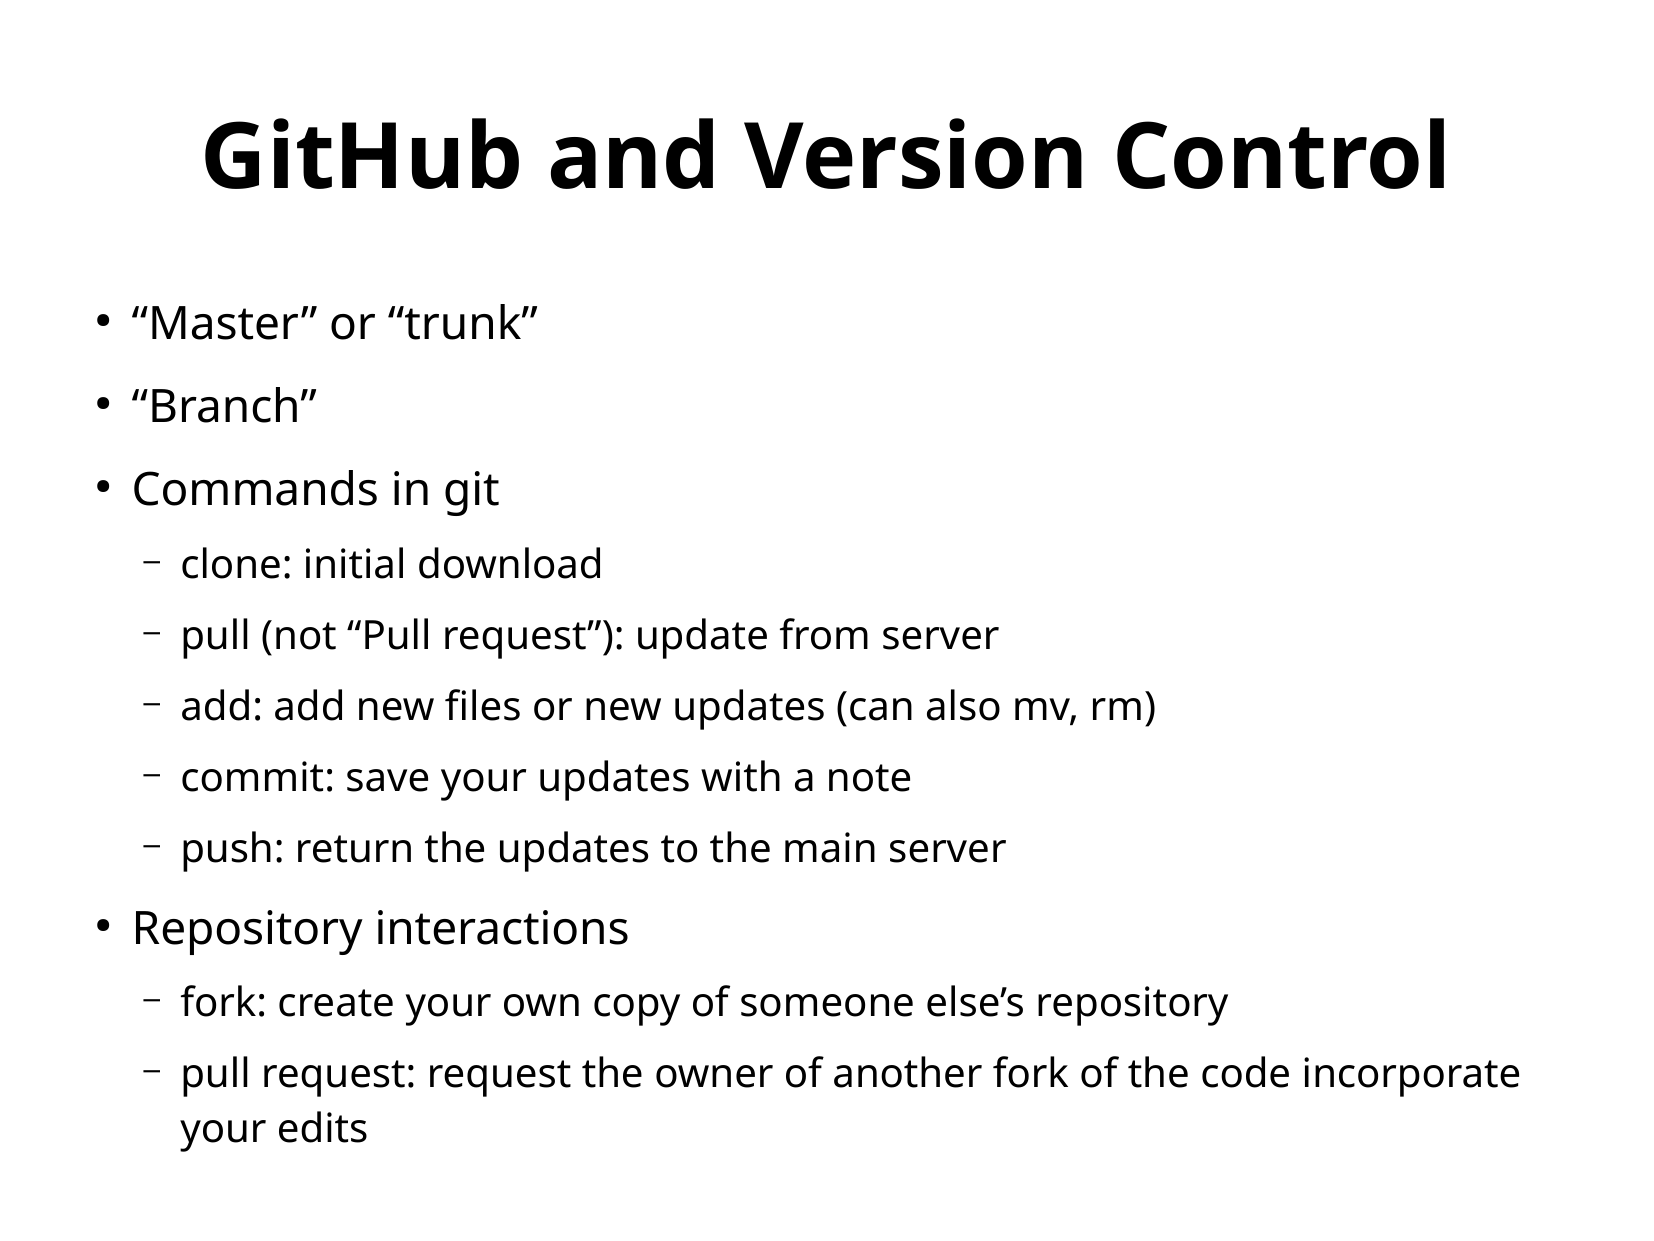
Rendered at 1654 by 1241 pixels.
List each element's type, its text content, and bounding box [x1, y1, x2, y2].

title GitHub and Version Control [82, 49, 1571, 257]
list “Master” or “trunk” “Branch” Commands in git clone: initial download pull (not “Pull request”): update from server add: add new files or new updates (can also mv, rm) commit: save your updates with a note push: return the updates to the main server Repository interactions fork: create your own copy of someone else’s repository pull request: request the owner of another fork of the code incorporate your edits [82, 290, 1571, 1156]
